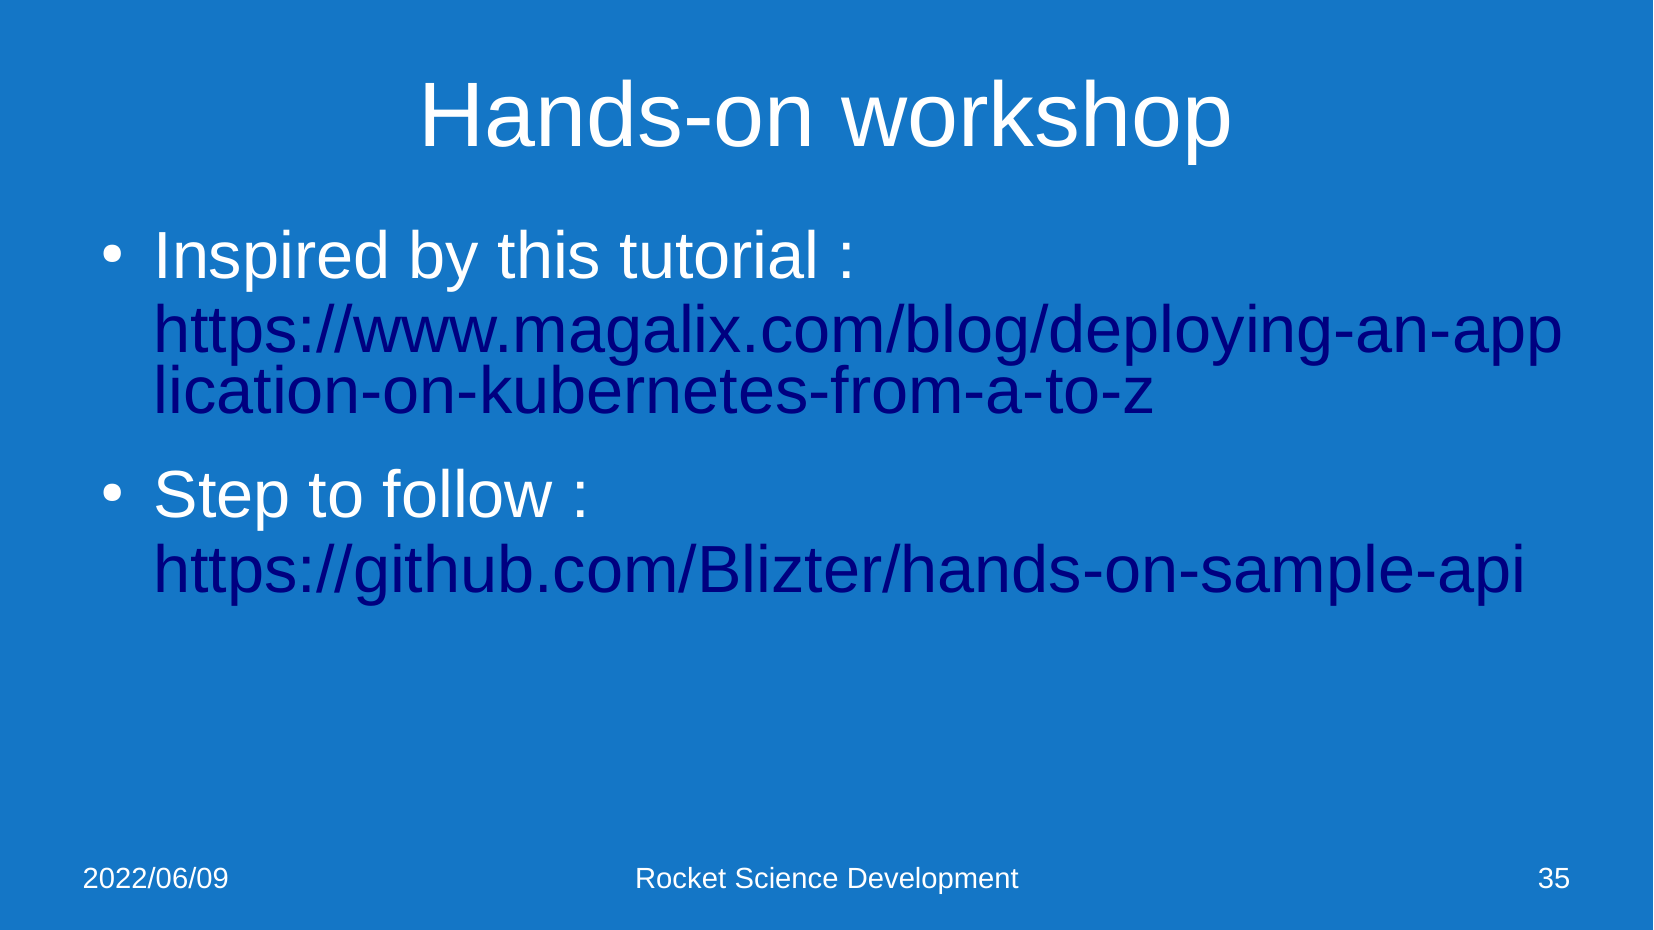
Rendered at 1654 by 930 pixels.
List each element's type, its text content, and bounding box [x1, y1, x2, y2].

list Inspired by this tutorial : https://www.magalix.com/blog/deploying-an-application-on-kubernetes-from-a-to-z Step to follow : https://github.com/Blizter/hands-on-sample-api [82, 217, 1571, 757]
title Hands-on workshop [82, 37, 1571, 193]
